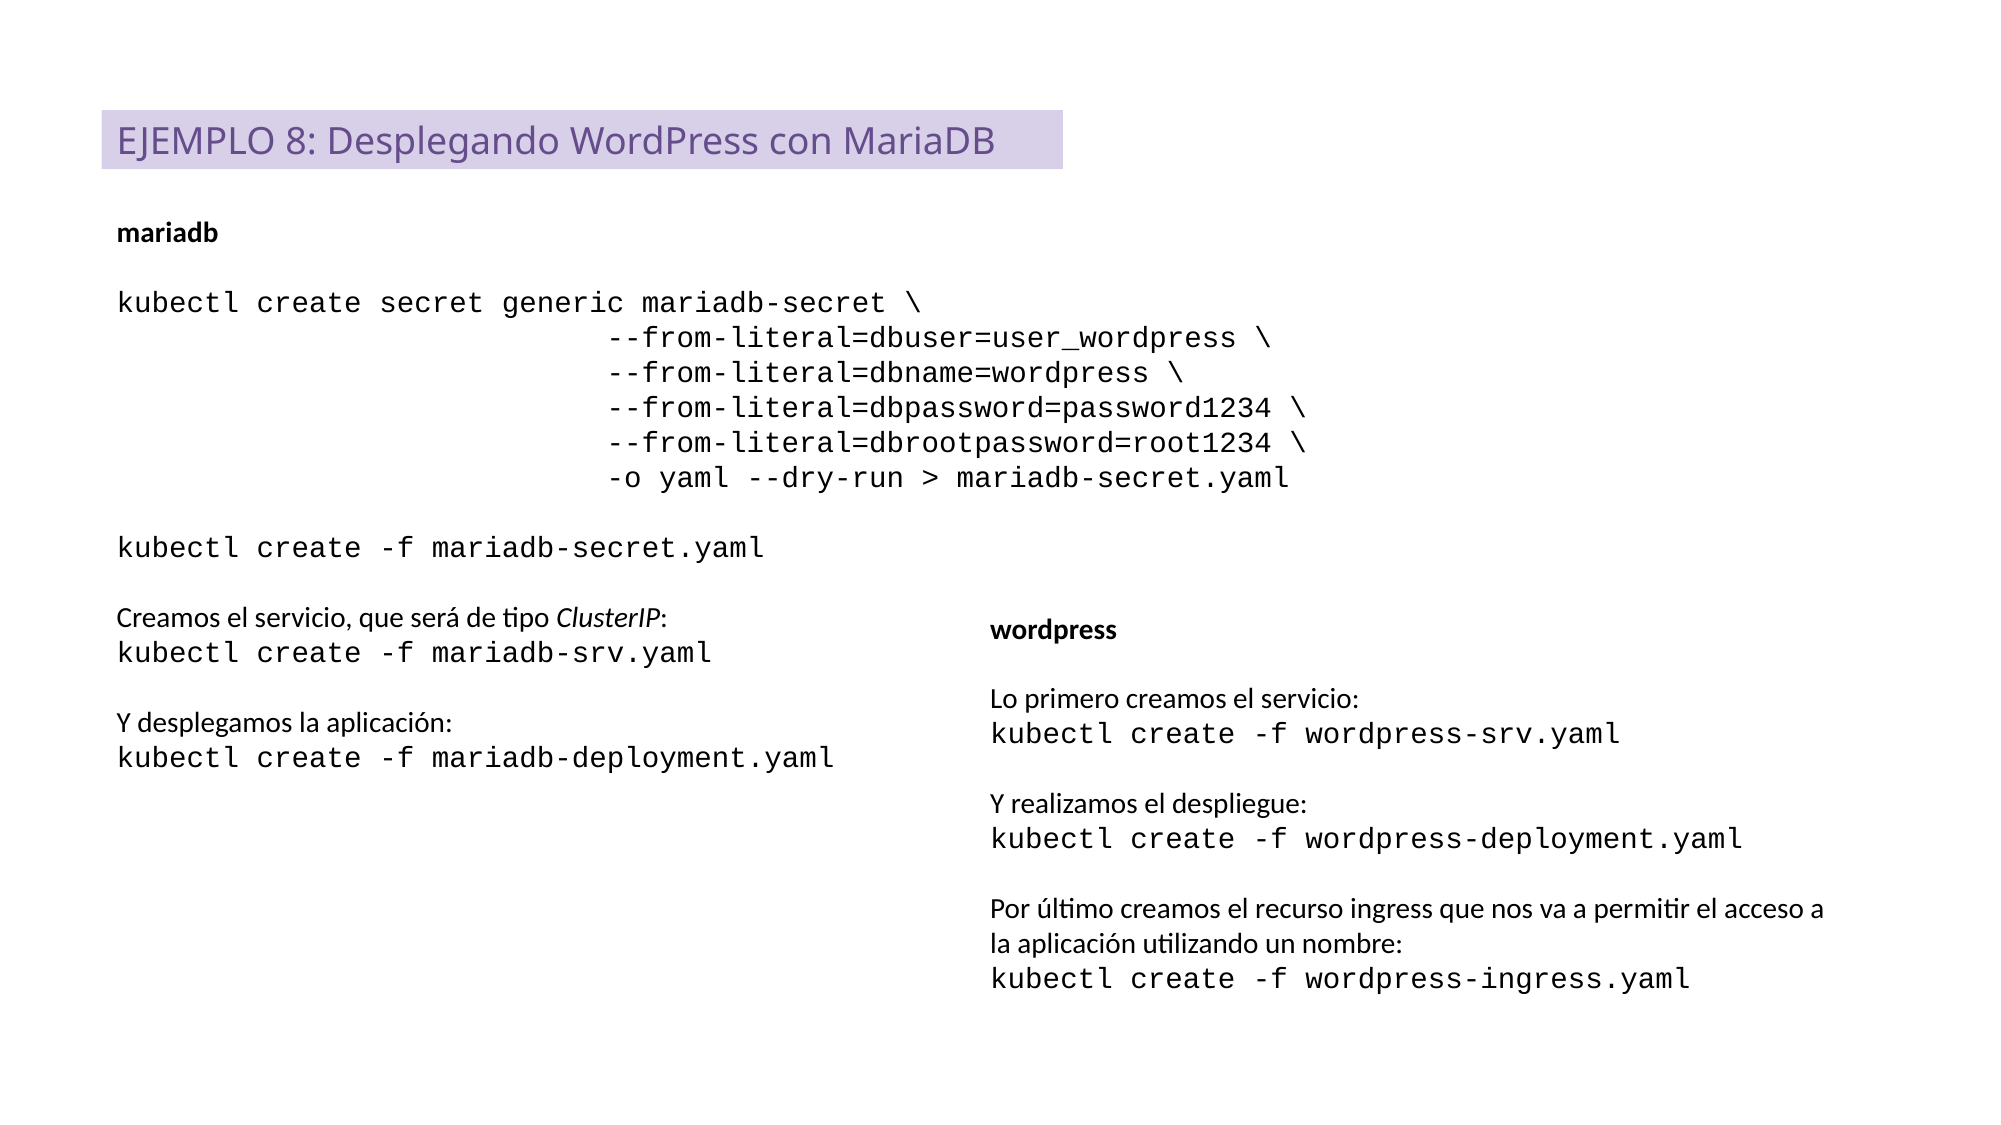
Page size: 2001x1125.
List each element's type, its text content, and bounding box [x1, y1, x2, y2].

text_box wordpress Lo primero creamos el servicio: kubectl create -f wordpress-srv.yaml Y realizamos el despliegue: kubectl create -f wordpress-deployment.yaml Por último creamos el recurso ingress que nos va a permitir el acceso a la aplicación utilizando un nombre: kubectl create -f wordpress-ingress.yaml [975, 602, 1849, 815]
text_box mariadb kubectl create secret generic mariadb-secret \ --from-literal=dbuser=user_wordpress \ --from-literal=dbname=wordpress \ --from-literal=dbpassword=password1234 \ --from-literal=dbrootpassword=root1234 \ -o yaml --dry-run > mariadb-secret.yaml kubectl create -f mariadb-secret.yaml Creamos el servicio, que será de tipo ClusterIP: kubectl create -f mariadb-srv.yaml Y desplegamos la aplicación: kubectl create -f mariadb-deployment.yaml [101, 206, 1977, 419]
text_box EJEMPLO 8: Desplegando WordPress con MariaDB [101, 110, 1063, 170]
